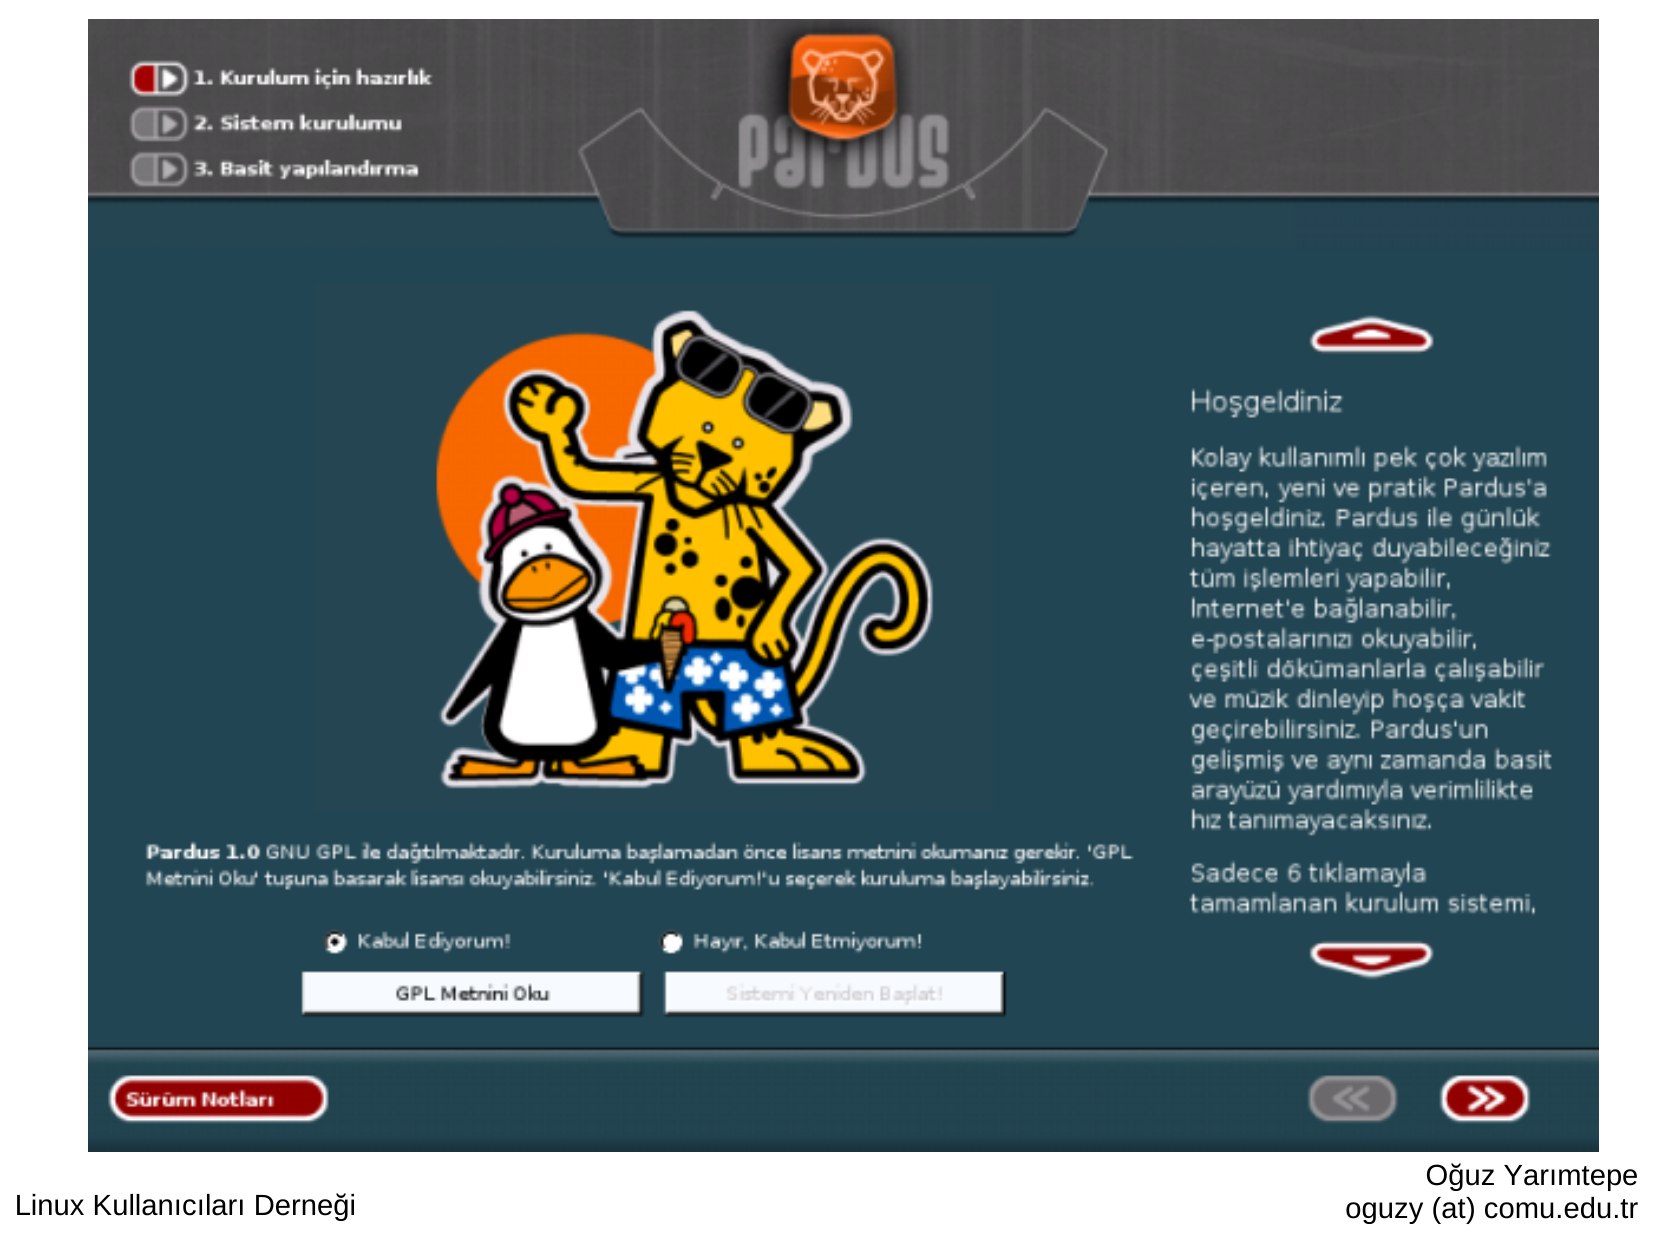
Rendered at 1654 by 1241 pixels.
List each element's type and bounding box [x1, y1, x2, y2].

picture [88, 19, 1599, 1152]
